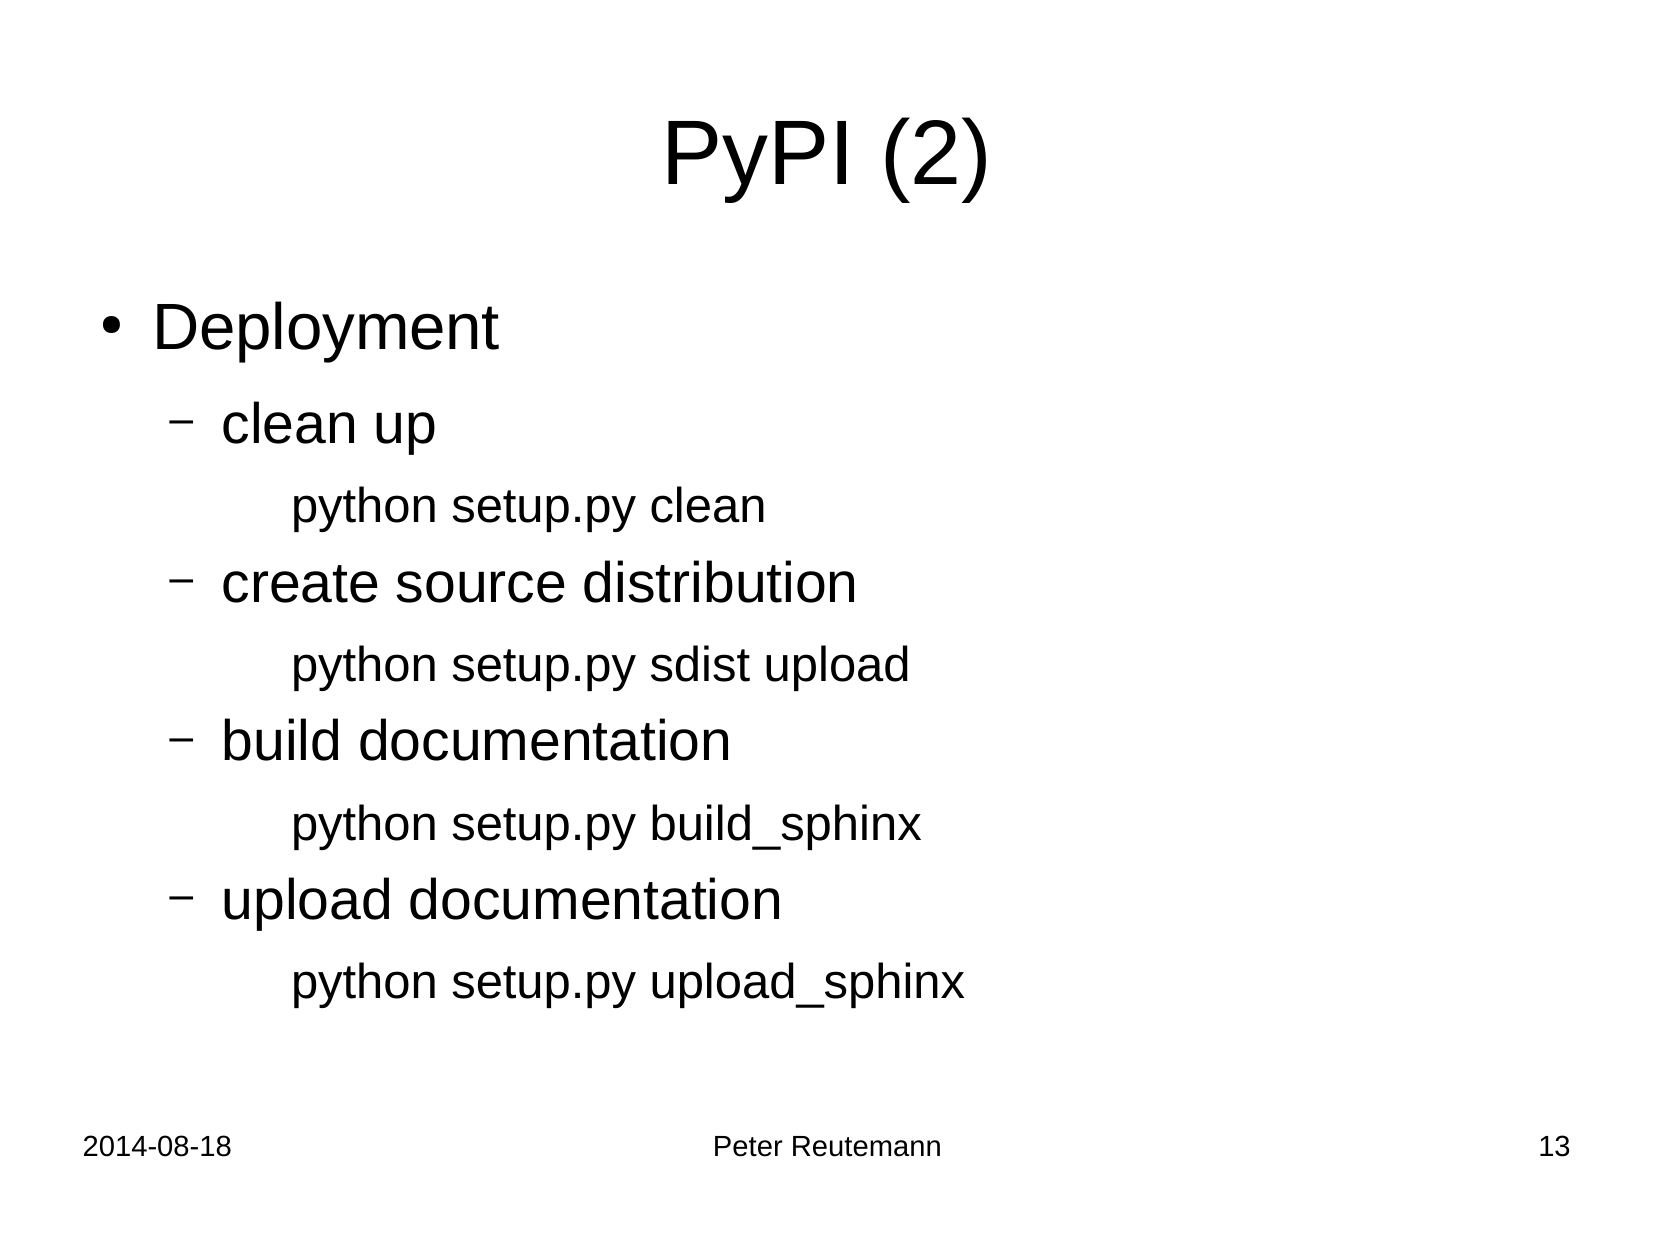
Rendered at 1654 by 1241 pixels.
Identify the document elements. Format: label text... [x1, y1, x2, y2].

list Deployment clean up python setup.py clean create source distribution python setup.py sdist upload build documentation python setup.py build_sphinx upload documentation python setup.py upload_sphinx [82, 290, 1538, 1010]
title PyPI (2) [82, 49, 1571, 257]
